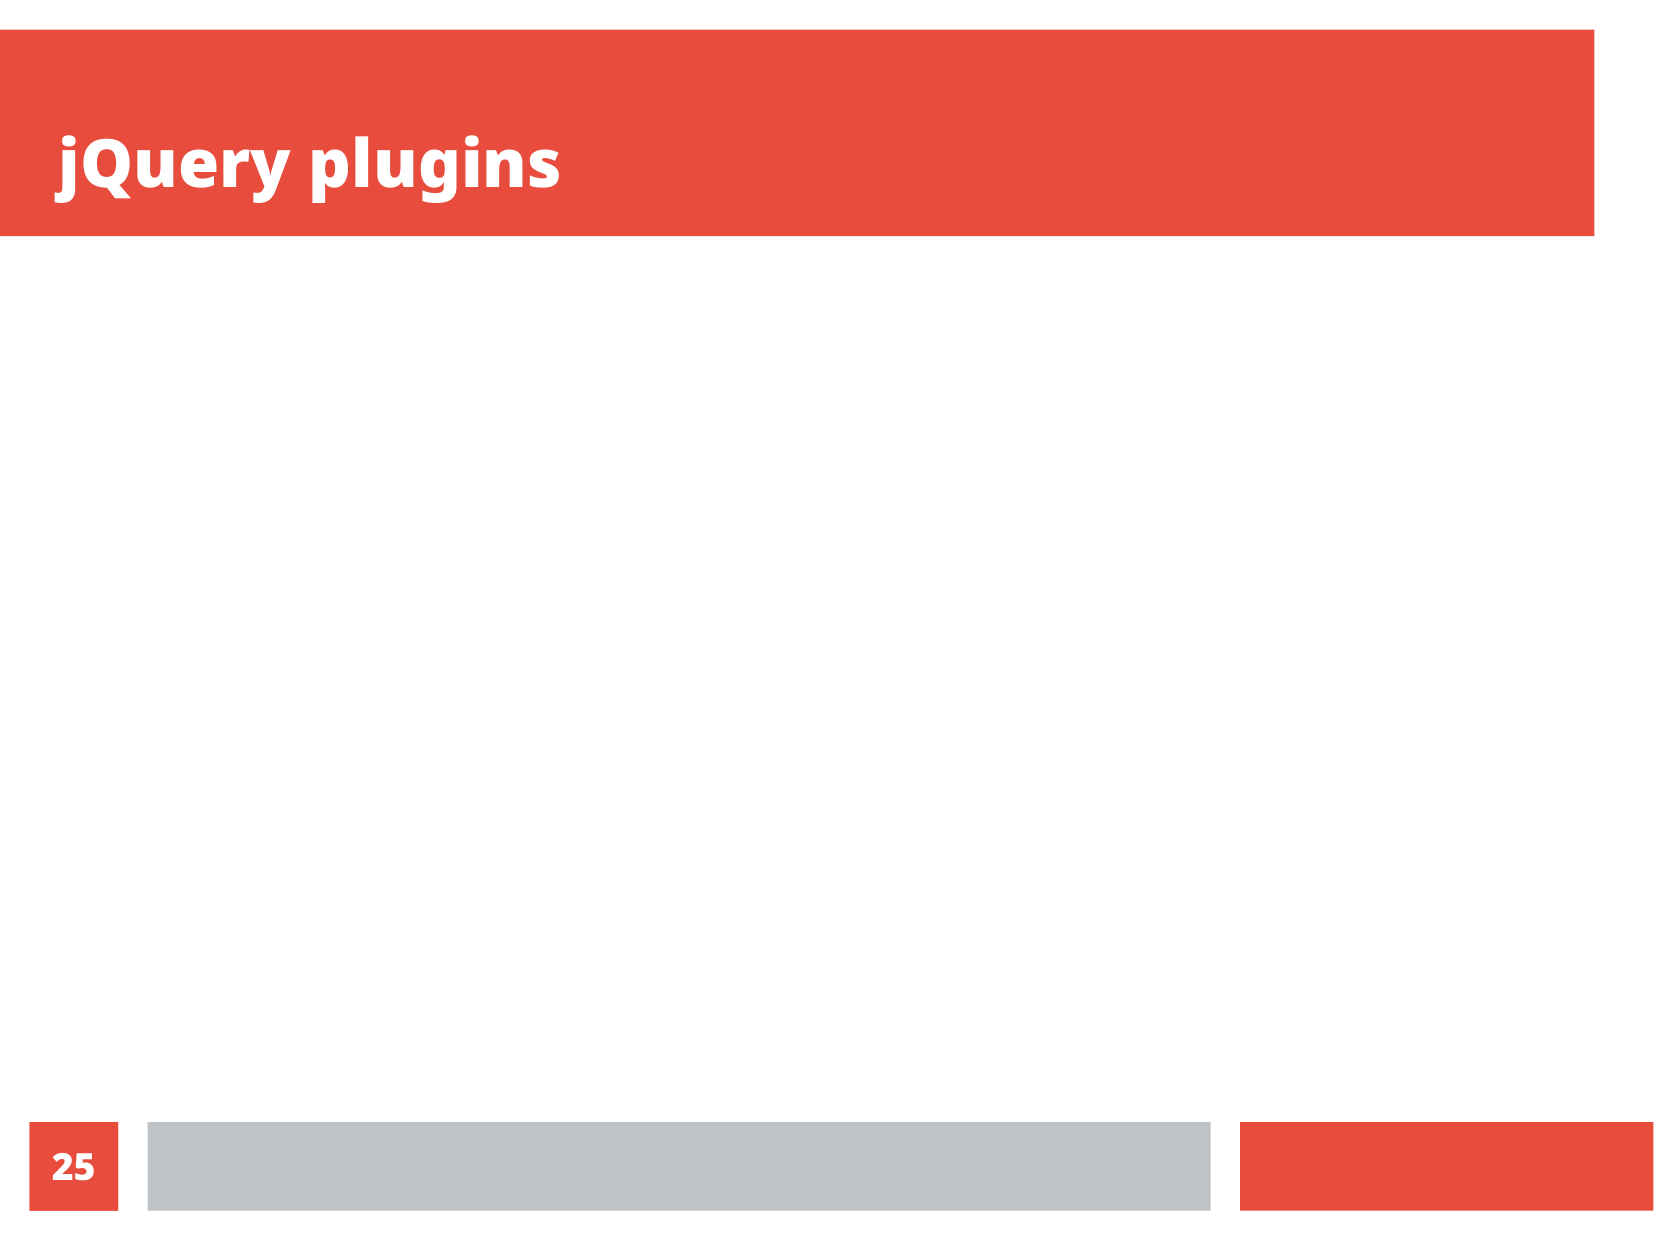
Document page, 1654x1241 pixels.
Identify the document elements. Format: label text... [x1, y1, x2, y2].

title jQuery plugins [59, 59, 1595, 207]
